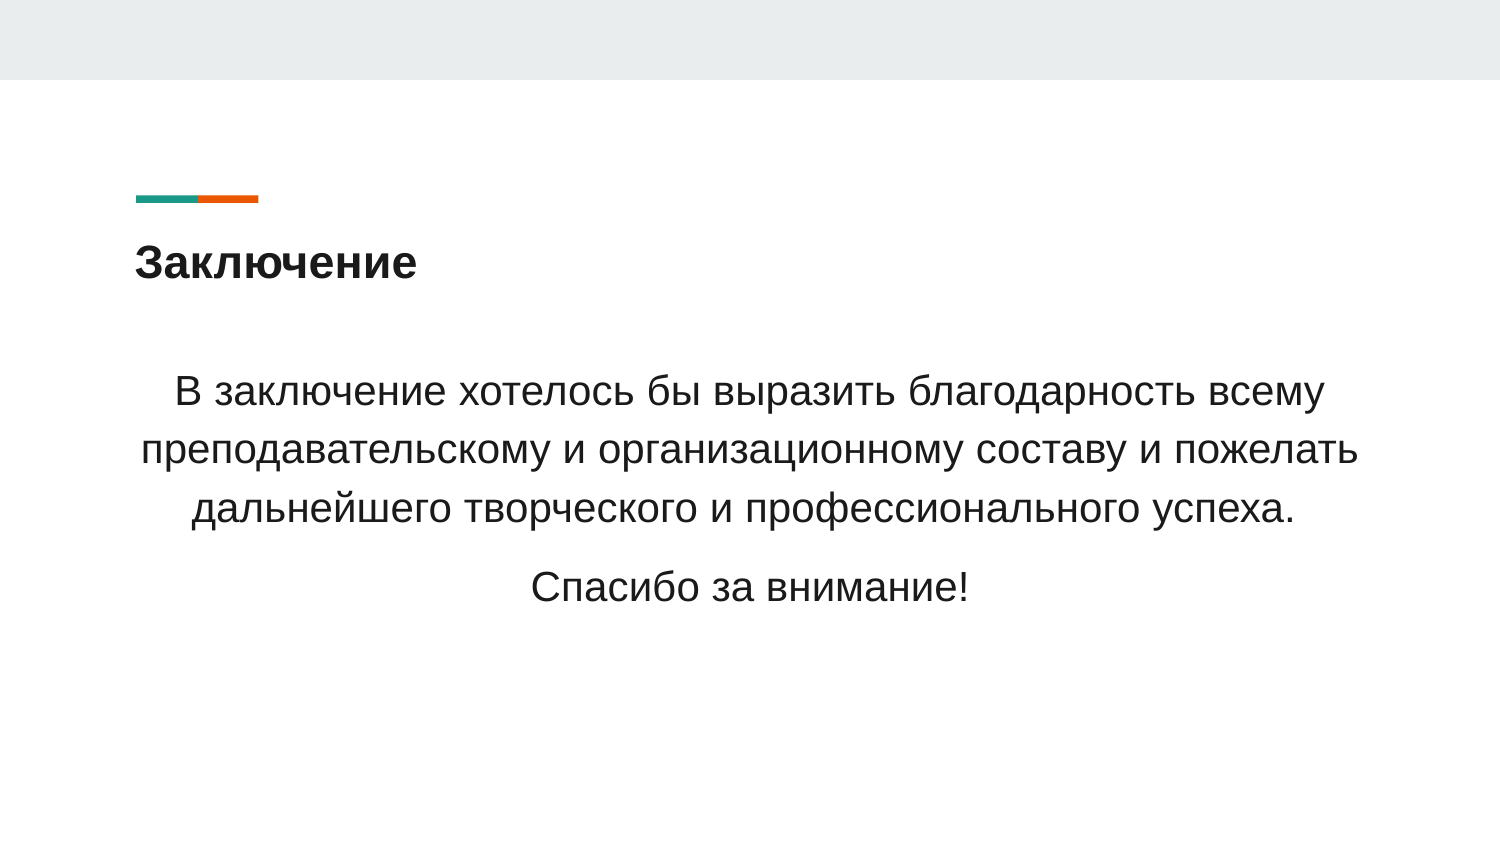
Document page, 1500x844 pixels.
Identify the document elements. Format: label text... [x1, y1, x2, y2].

title Заключение [119, 216, 1381, 305]
list В заключение хотелось бы выразить благодарность всему преподавательскому и организационному составу и пожелать дальнейшего творческого и профессионального успеха. Спасибо за внимание! [119, 341, 1381, 712]
